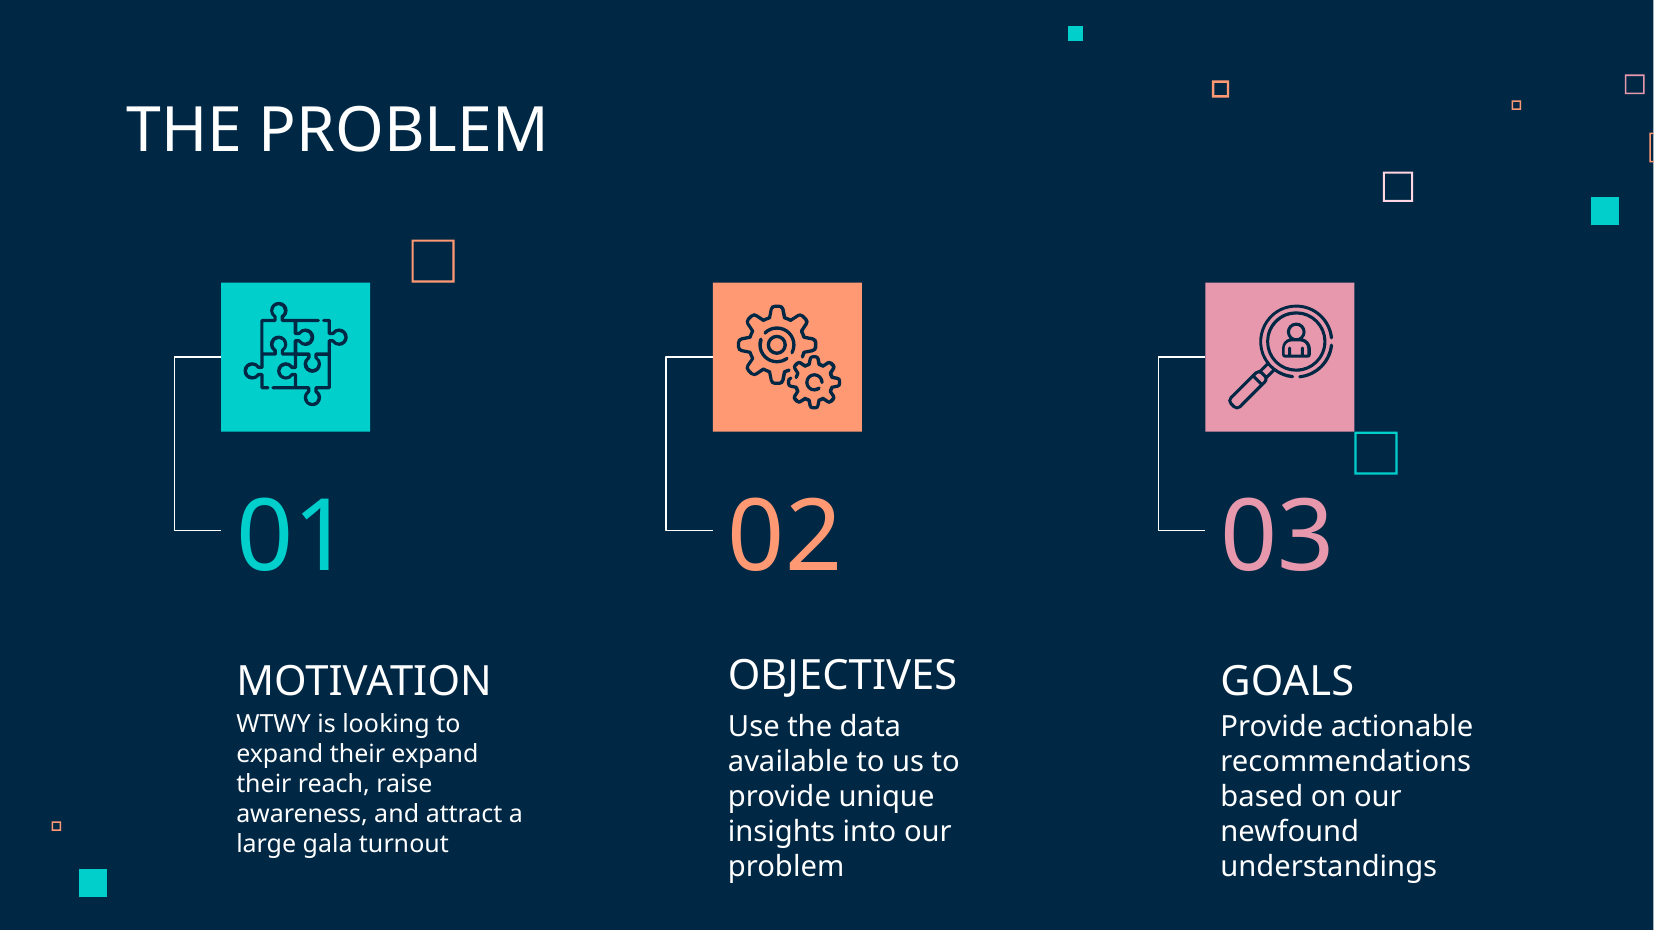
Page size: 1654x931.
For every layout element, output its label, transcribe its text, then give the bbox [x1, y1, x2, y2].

text_box [221, 282, 371, 432]
title OBJECTIVES [712, 608, 1006, 692]
title GOALS [1205, 614, 1613, 719]
text_box [1205, 282, 1398, 475]
title 01 [221, 478, 539, 583]
title THE PROBLEM [111, 74, 940, 179]
title 03 [1205, 478, 1523, 583]
subtitle Provide actionable recommendations based on our newfound understandings [1205, 692, 1523, 796]
text_box [411, 239, 455, 283]
subtitle Use the data available to us to provide unique insights into our problem [712, 692, 1031, 796]
text_box [712, 282, 862, 432]
title 02 [712, 478, 1031, 583]
title MOTIVATION [221, 614, 611, 719]
subtitle WTWY is looking to expand their expand their reach, raise awareness, and attract a large gala turnout [221, 692, 539, 901]
